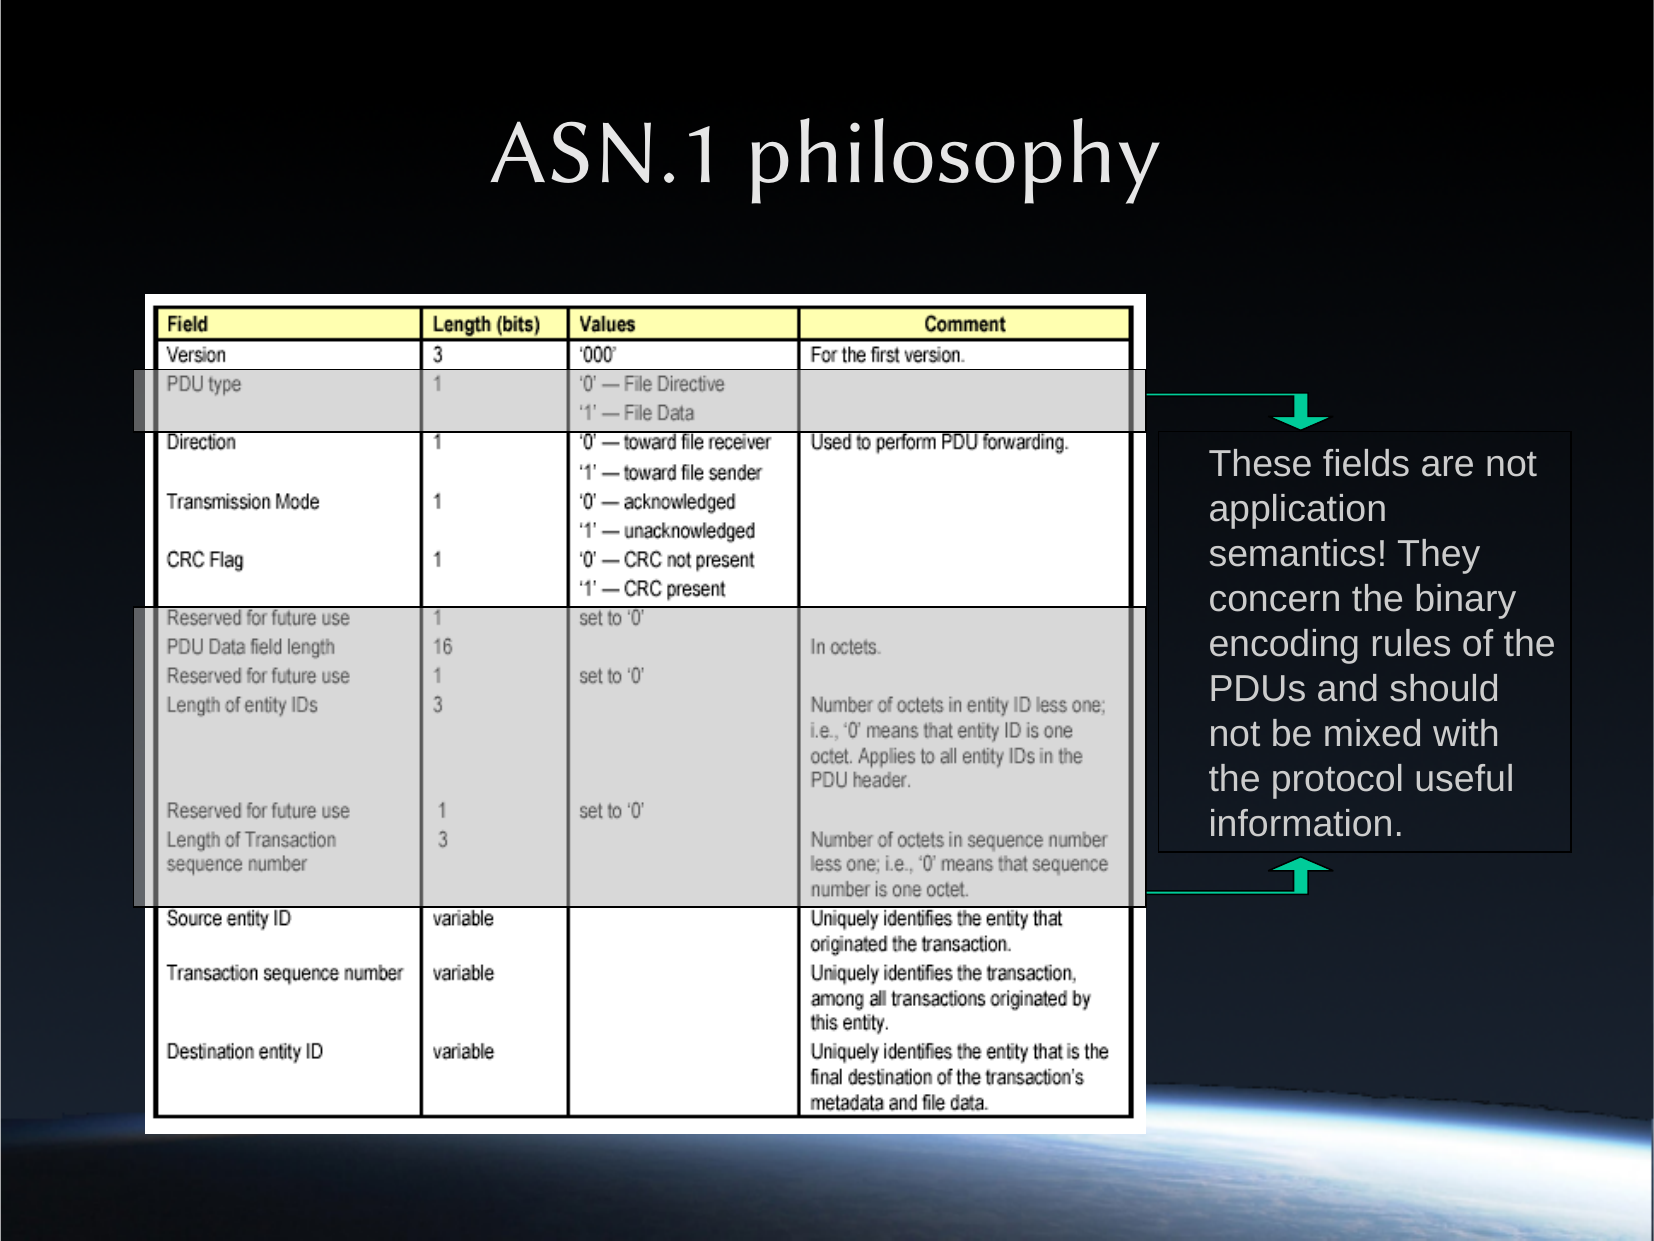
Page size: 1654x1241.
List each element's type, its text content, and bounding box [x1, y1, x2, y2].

title ASN.1 philosophy [82, 49, 1571, 257]
text_box [133, 369, 1146, 432]
text_box [133, 606, 1146, 907]
picture [0, 0, 1654, 1241]
text_box These fields are not application semantics! They concern the binary encoding rules of the PDUs and should not be mixed with the protocol useful information. [1158, 431, 1571, 853]
